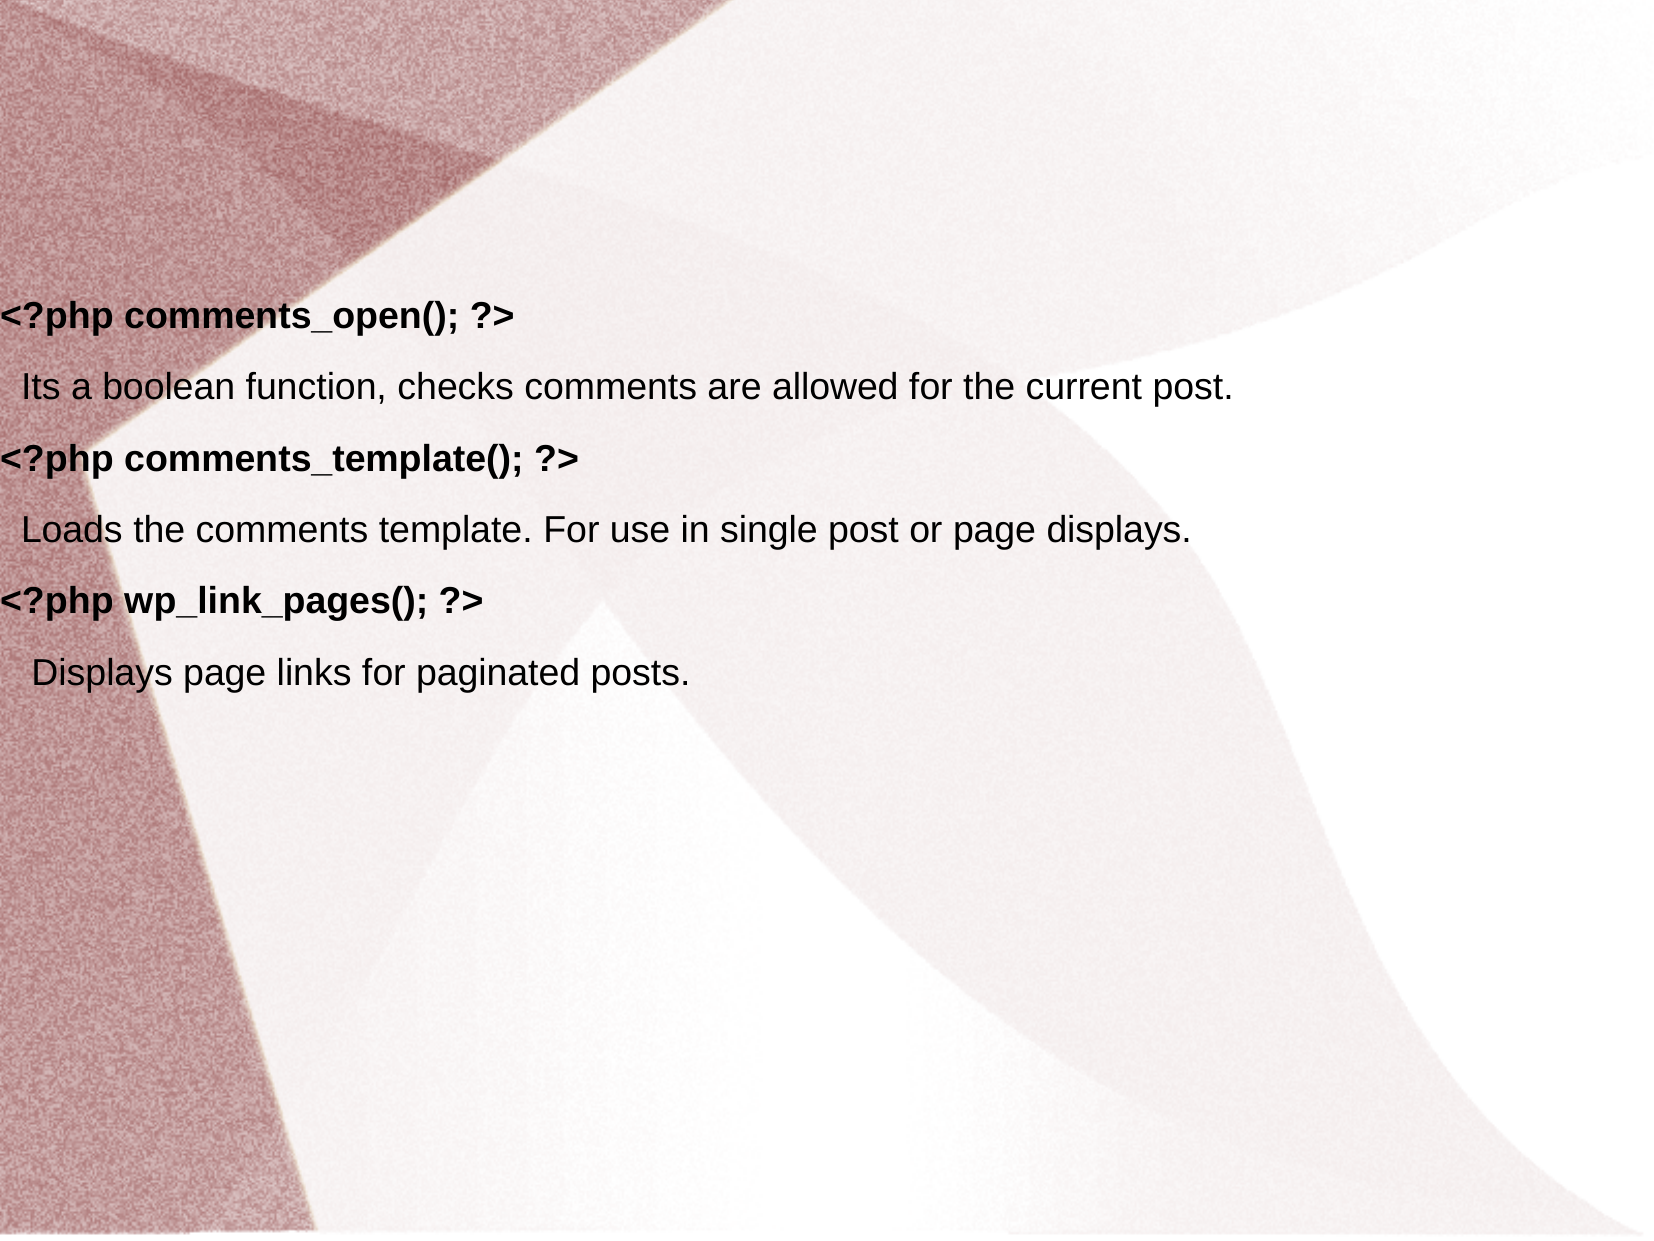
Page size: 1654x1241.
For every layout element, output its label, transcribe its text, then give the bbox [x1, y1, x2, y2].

picture [0, 0, 1654, 1241]
list <?php comments_open(); ?> Its a boolean function, checks comments are allowed for the current post. <?php comments_template(); ?> Loads the comments template. For use in single post or page displays. <?php wp_link_pages(); ?> Displays page links for paginated posts. [0, 290, 1600, 1241]
